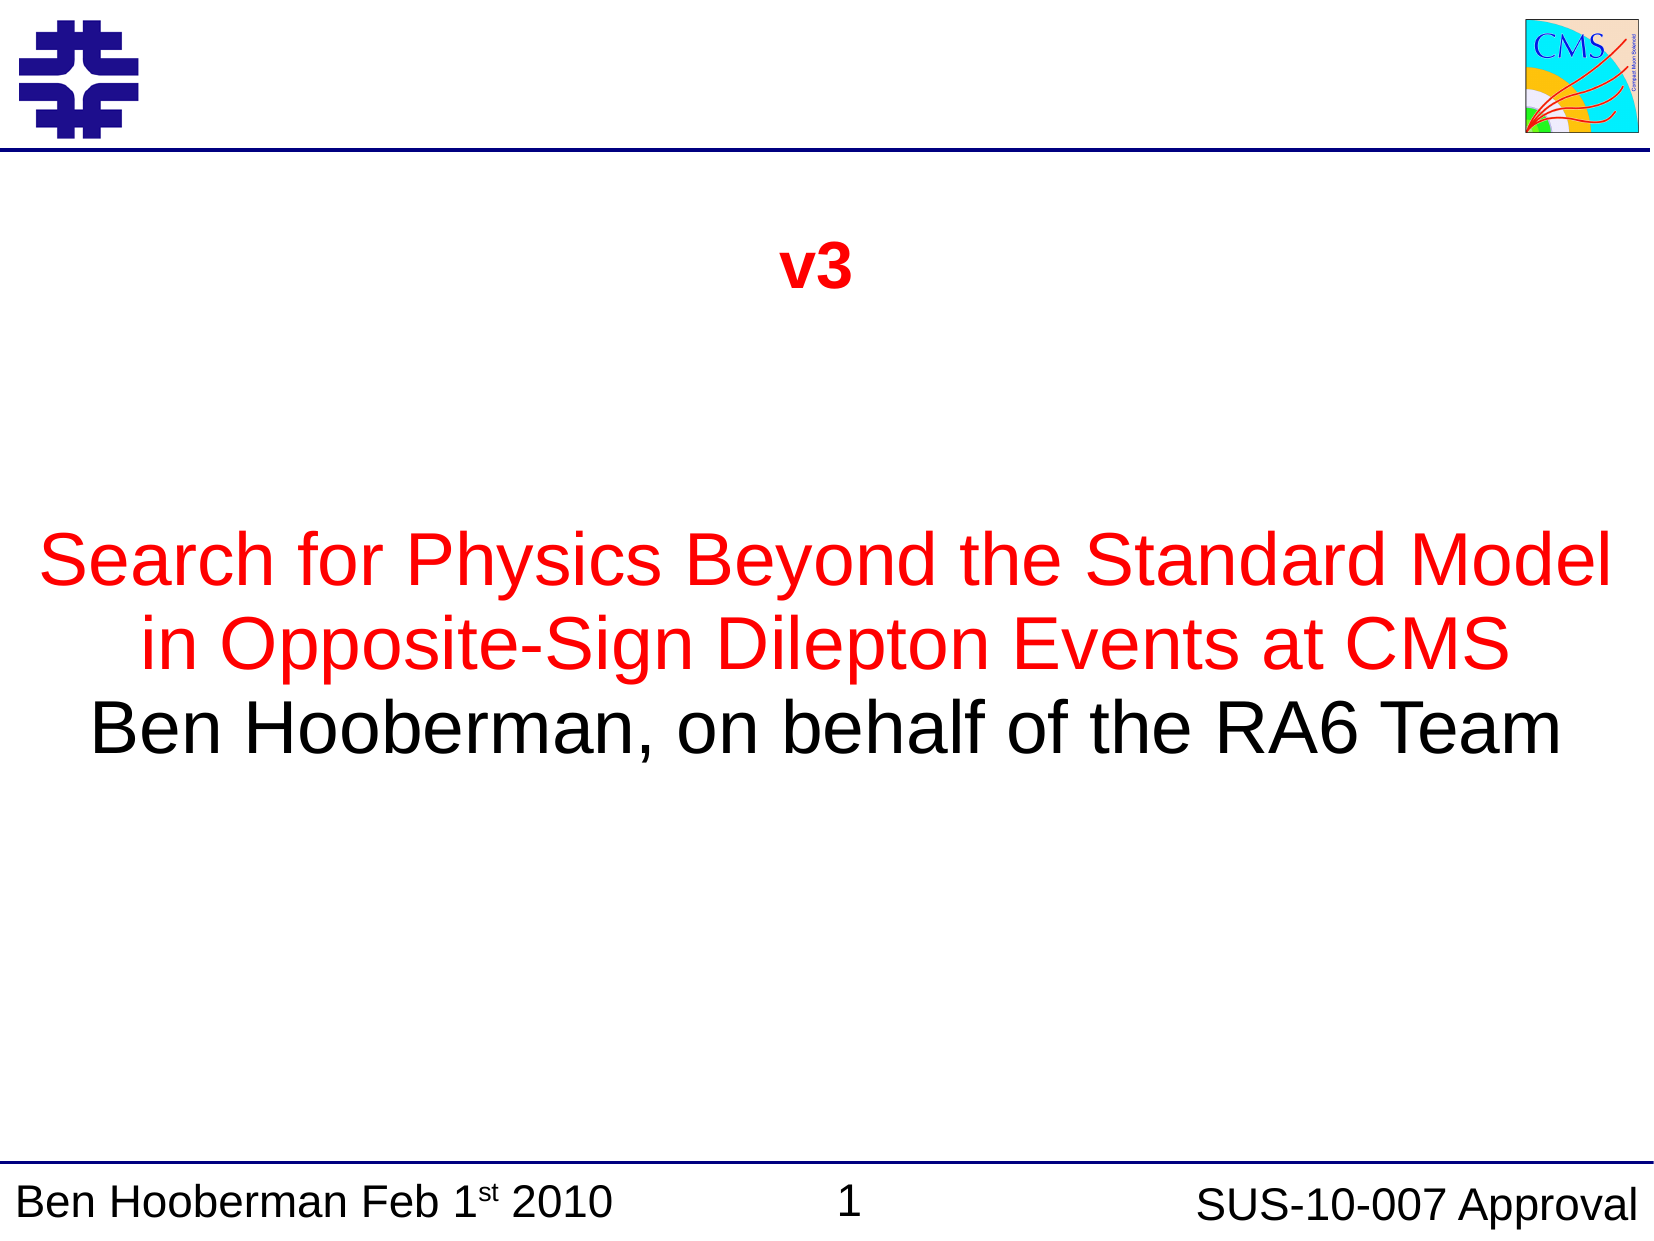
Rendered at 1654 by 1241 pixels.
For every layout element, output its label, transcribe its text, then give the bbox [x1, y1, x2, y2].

picture [1525, 19, 1639, 133]
text_box v3 [764, 220, 1357, 322]
picture [19, 19, 139, 139]
title Search for Physics Beyond the Standard Model in Opposite-Sign Dilepton Events at CMS Ben Hooberman, on behalf of the RA6 Team [0, 441, 1654, 845]
